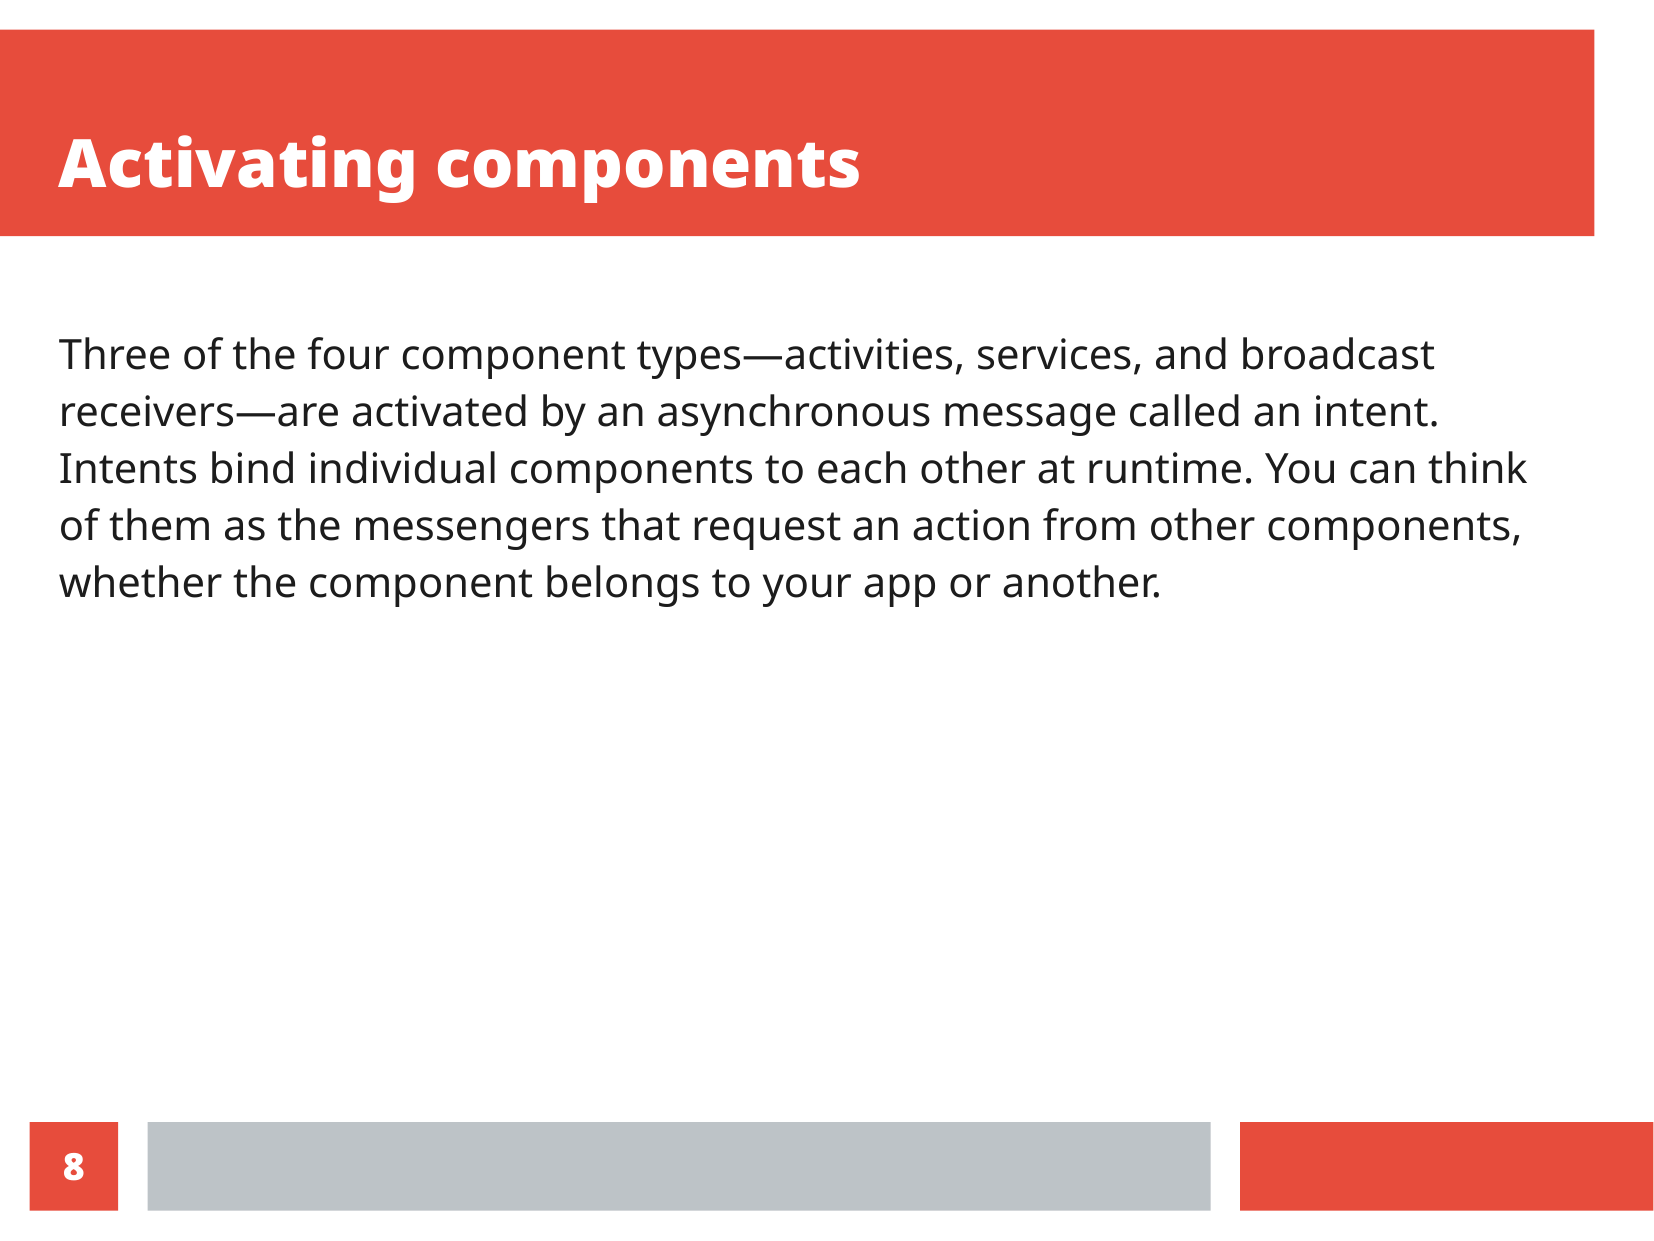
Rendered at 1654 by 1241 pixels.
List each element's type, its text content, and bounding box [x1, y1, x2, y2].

title Activating components [59, 59, 1595, 207]
list Three of the four component types—activities, services, and broadcast receivers—are activated by an asynchronous message called an intent. Intents bind individual components to each other at runtime. You can think of them as the messengers that request an action from other components, whether the component belongs to your app or another. [59, 324, 1565, 1093]
